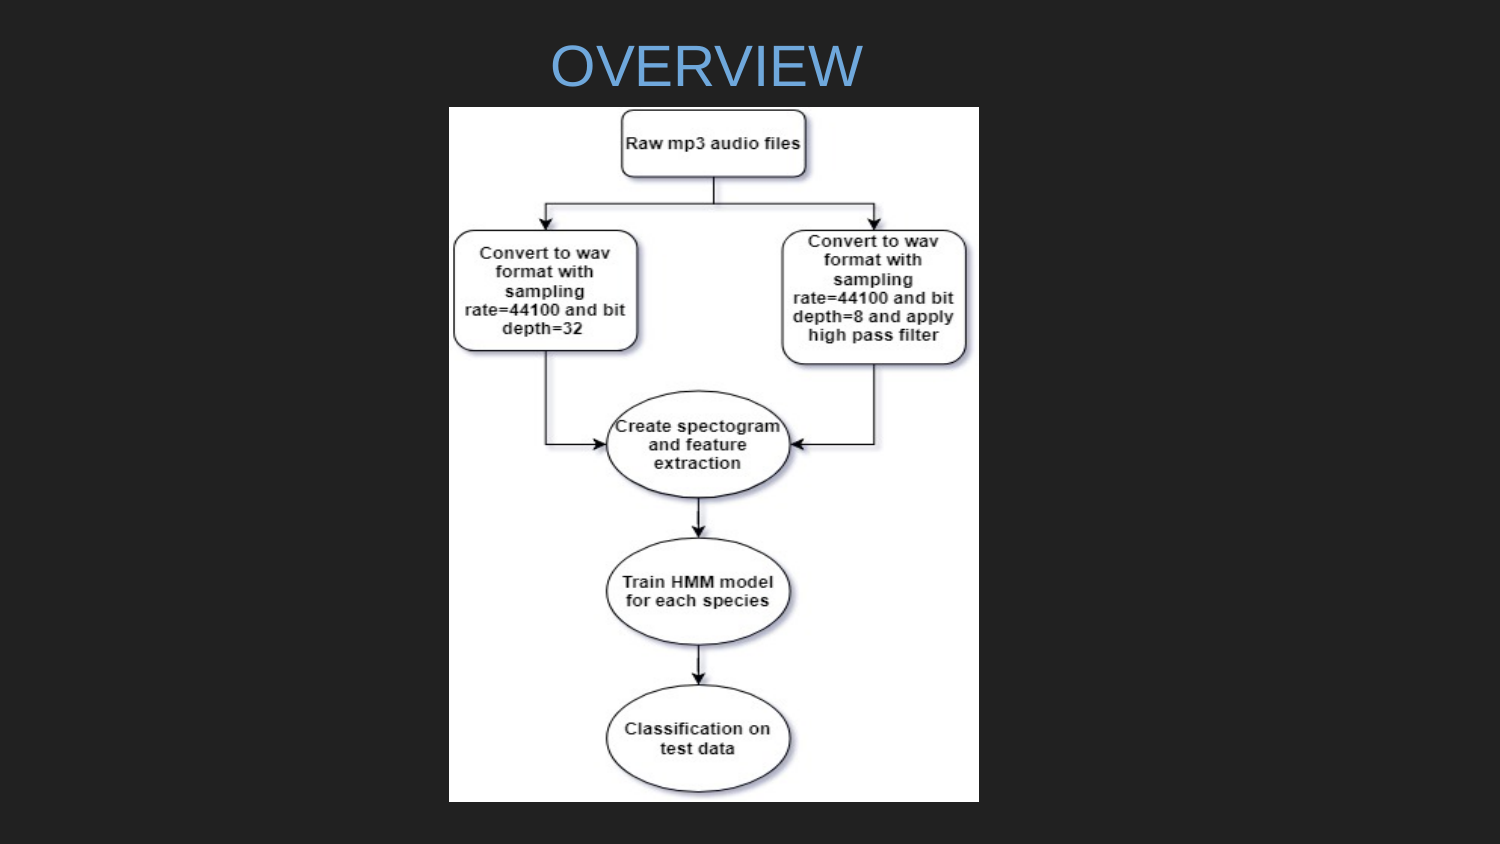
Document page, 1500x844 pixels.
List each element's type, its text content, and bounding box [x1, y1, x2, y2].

title OVERVIEW [535, 13, 910, 107]
picture [449, 107, 979, 802]
